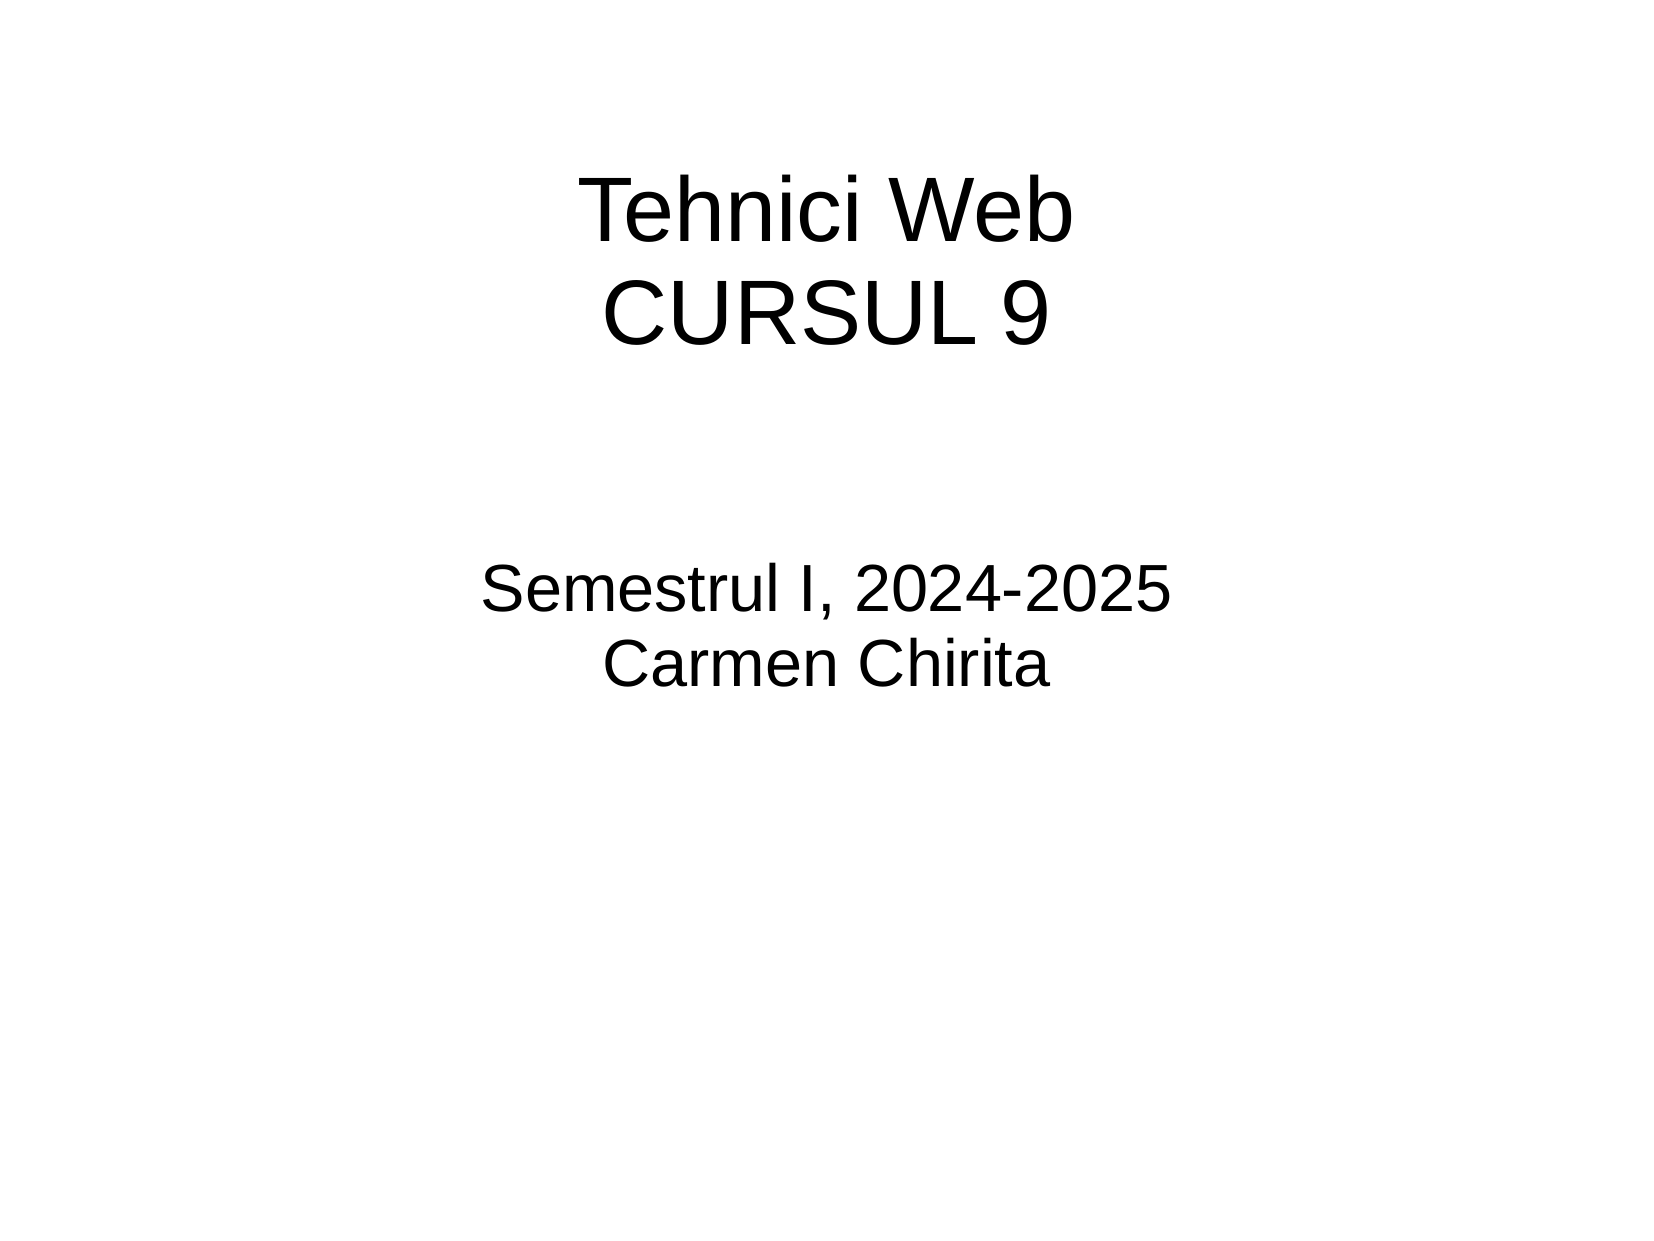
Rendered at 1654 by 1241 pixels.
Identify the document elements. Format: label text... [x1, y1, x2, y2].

title Tehnici Web CURSUL 9 [82, 158, 1571, 266]
subtitle Semestrul I, 2024-2025 Carmen Chirita [82, 266, 1571, 986]
